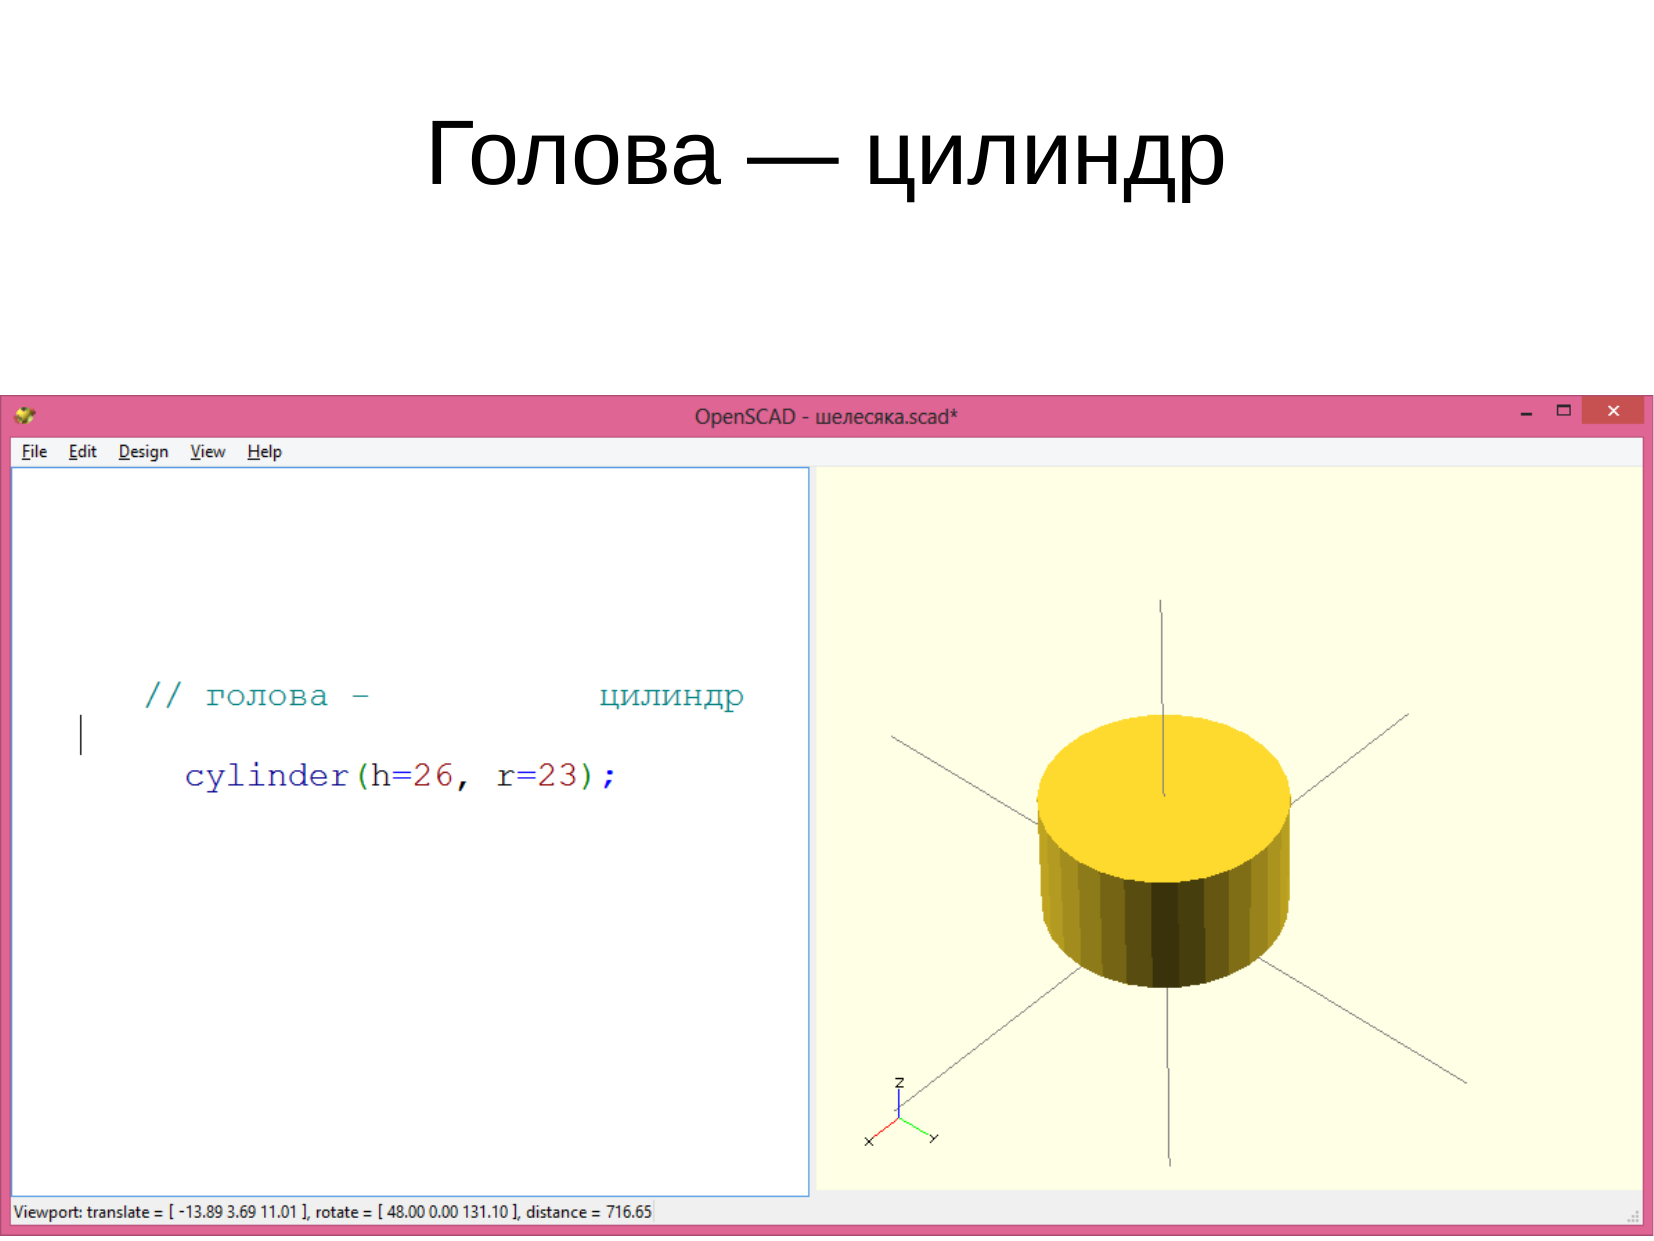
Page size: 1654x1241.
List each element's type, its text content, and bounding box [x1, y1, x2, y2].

picture [0, 395, 1654, 1236]
title Голова — цилиндр [82, 49, 1571, 257]
